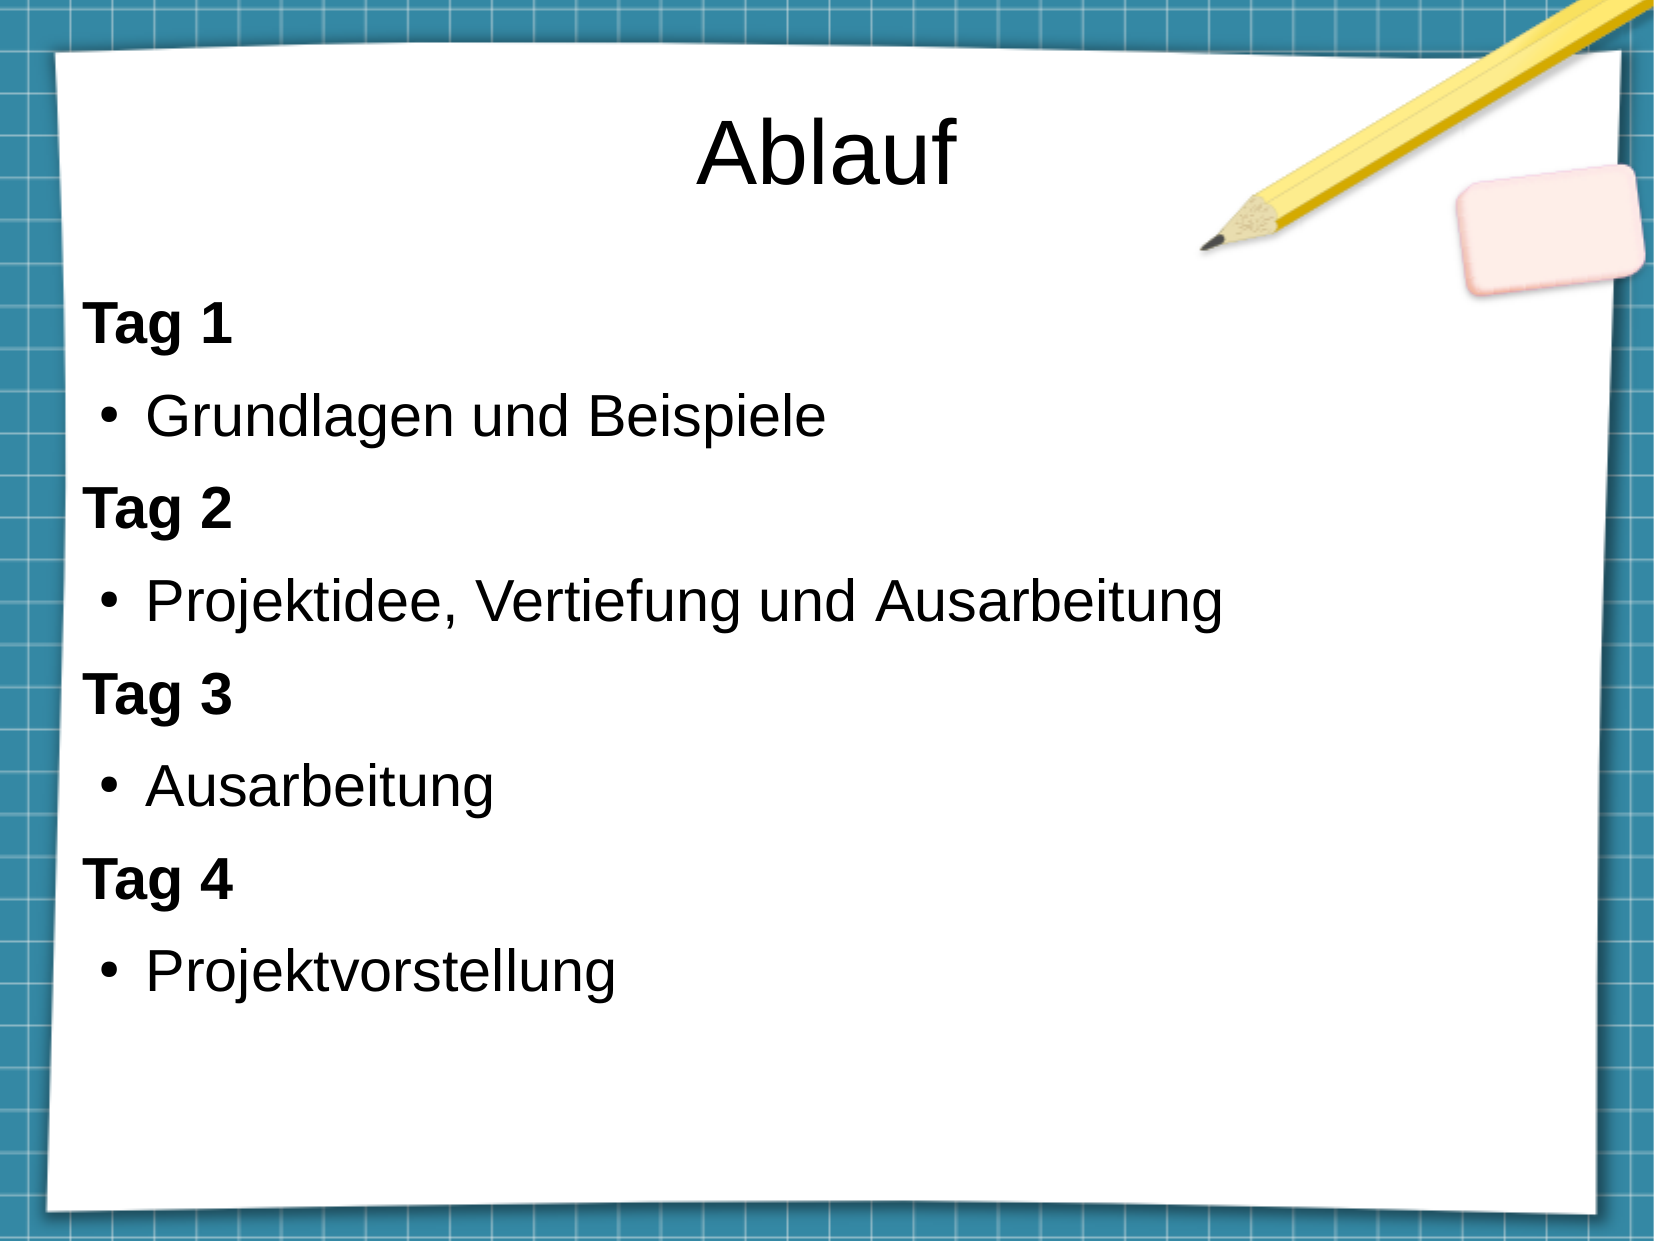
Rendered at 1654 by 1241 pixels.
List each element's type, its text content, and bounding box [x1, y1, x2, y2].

list Tag 1 Grundlagen und Beispiele Tag 2 Projektidee, Vertiefung und Ausarbeitung Tag 3 Ausarbeitung Tag 4 Projektvorstellung [82, 290, 1571, 1010]
title Ablauf [82, 49, 1571, 257]
picture [0, 0, 1654, 1241]
